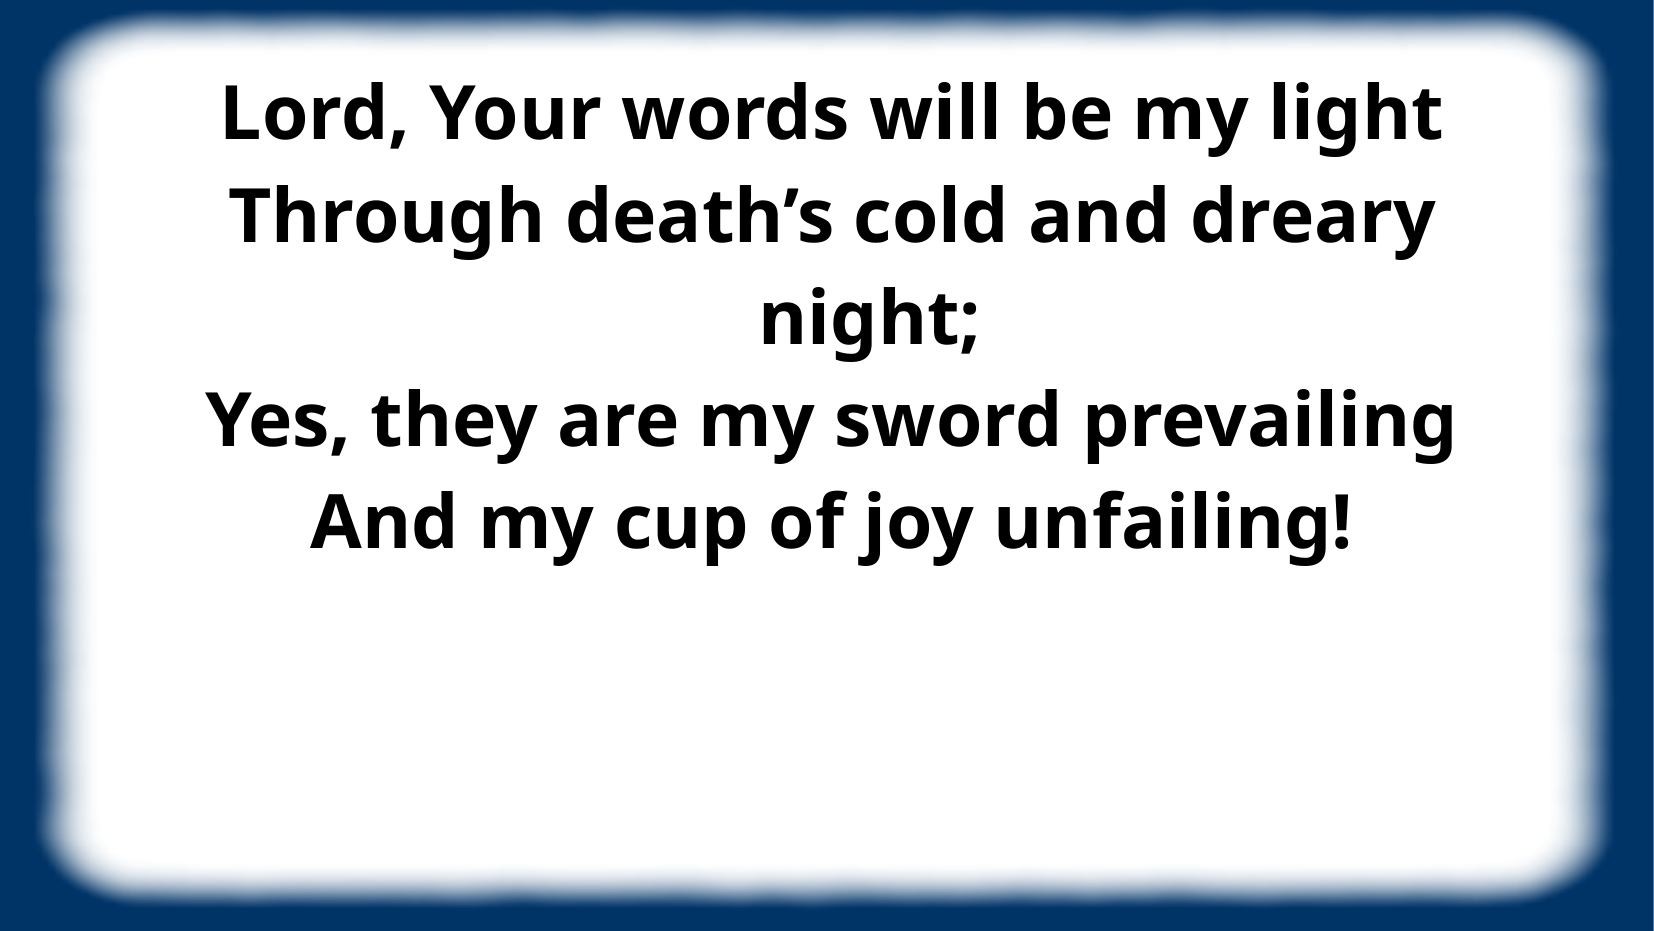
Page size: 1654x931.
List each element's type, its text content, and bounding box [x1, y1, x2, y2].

text_box Lord, Your words will be my light Through death’s cold and dreary night; Yes, they are my sword prevailing And my cup of joy unfailing! [105, 52, 1561, 511]
picture [0, 0, 1654, 931]
